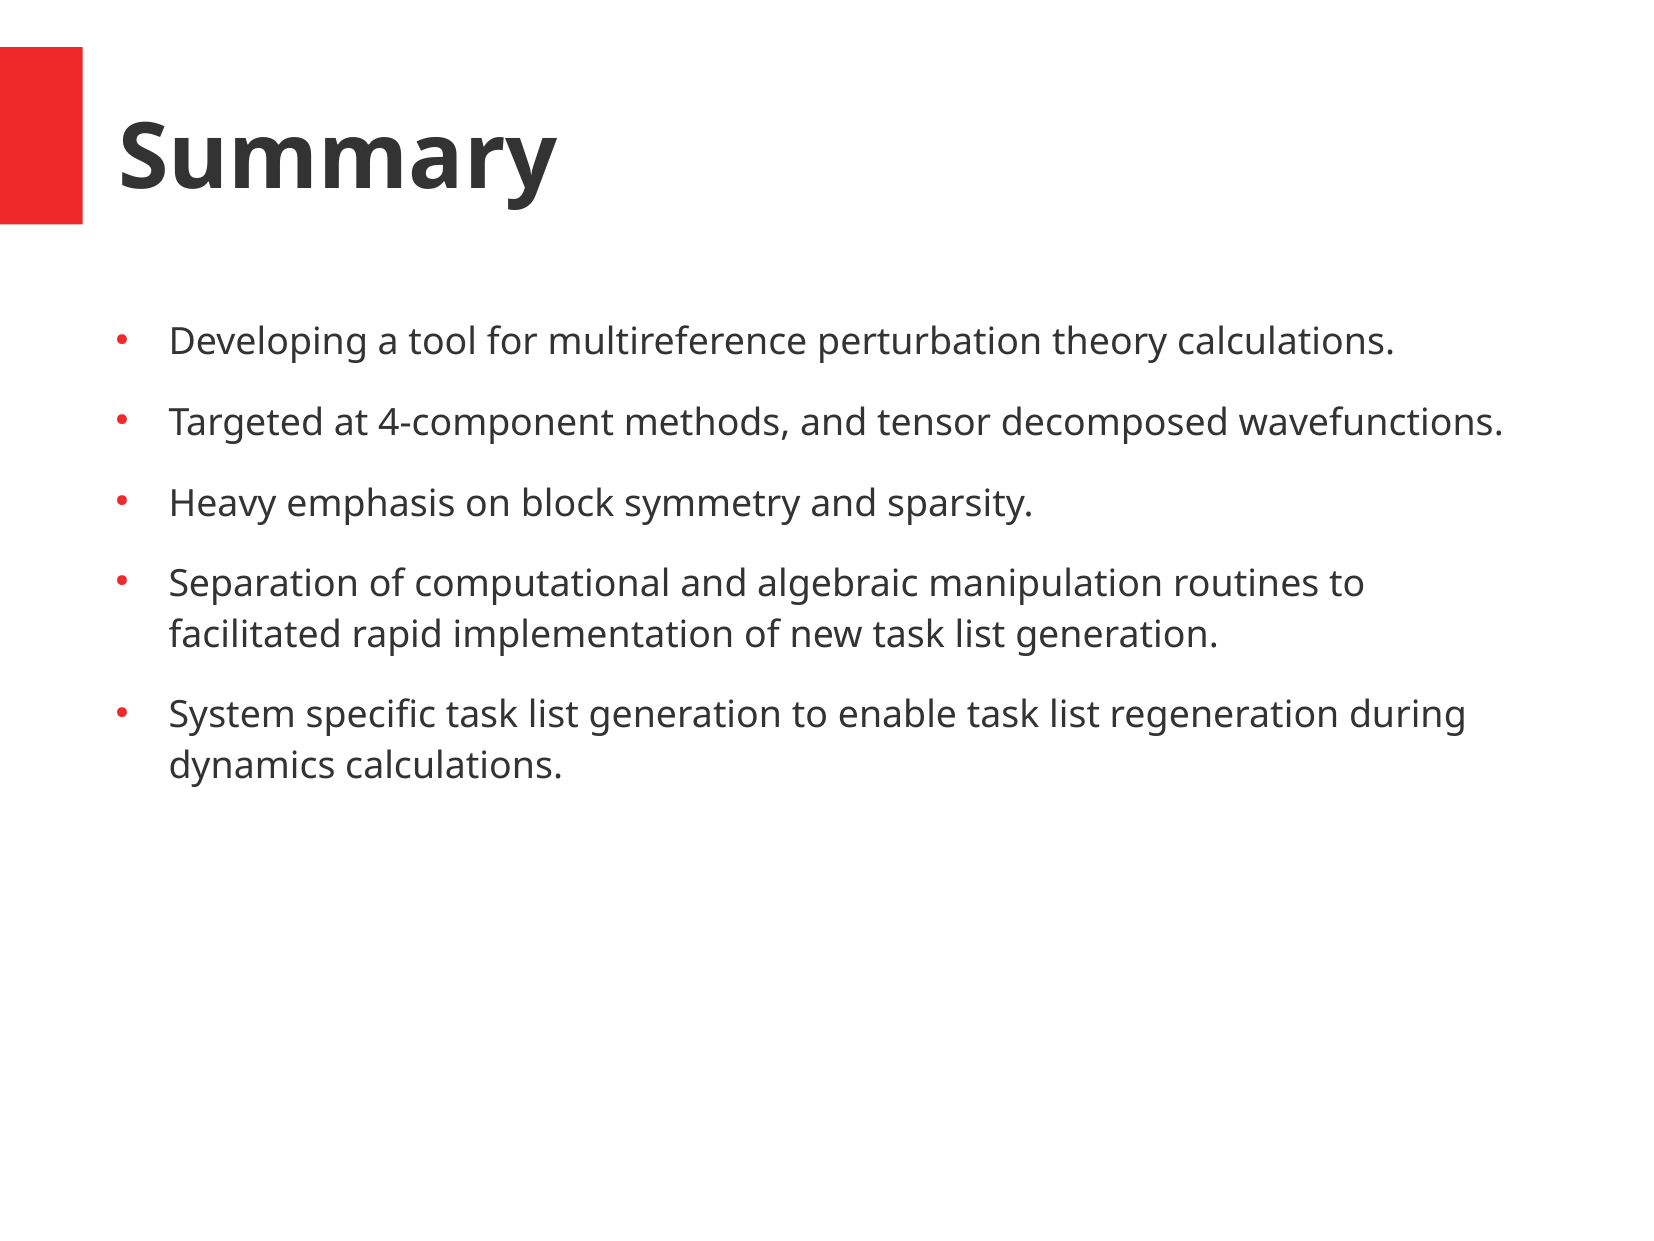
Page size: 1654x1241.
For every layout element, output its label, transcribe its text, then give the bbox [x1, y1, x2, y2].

list Developing a tool for multireference perturbation theory calculations. Targeted at 4-component methods, and tensor decomposed wavefunctions. Heavy emphasis on block symmetry and sparsity. Separation of computational and algebraic manipulation routines to facilitated rapid implementation of new task list generation. System specific task list generation to enable task list regeneration during dynamics calculations. [97, 315, 1516, 561]
title Summary [118, 49, 1571, 257]
